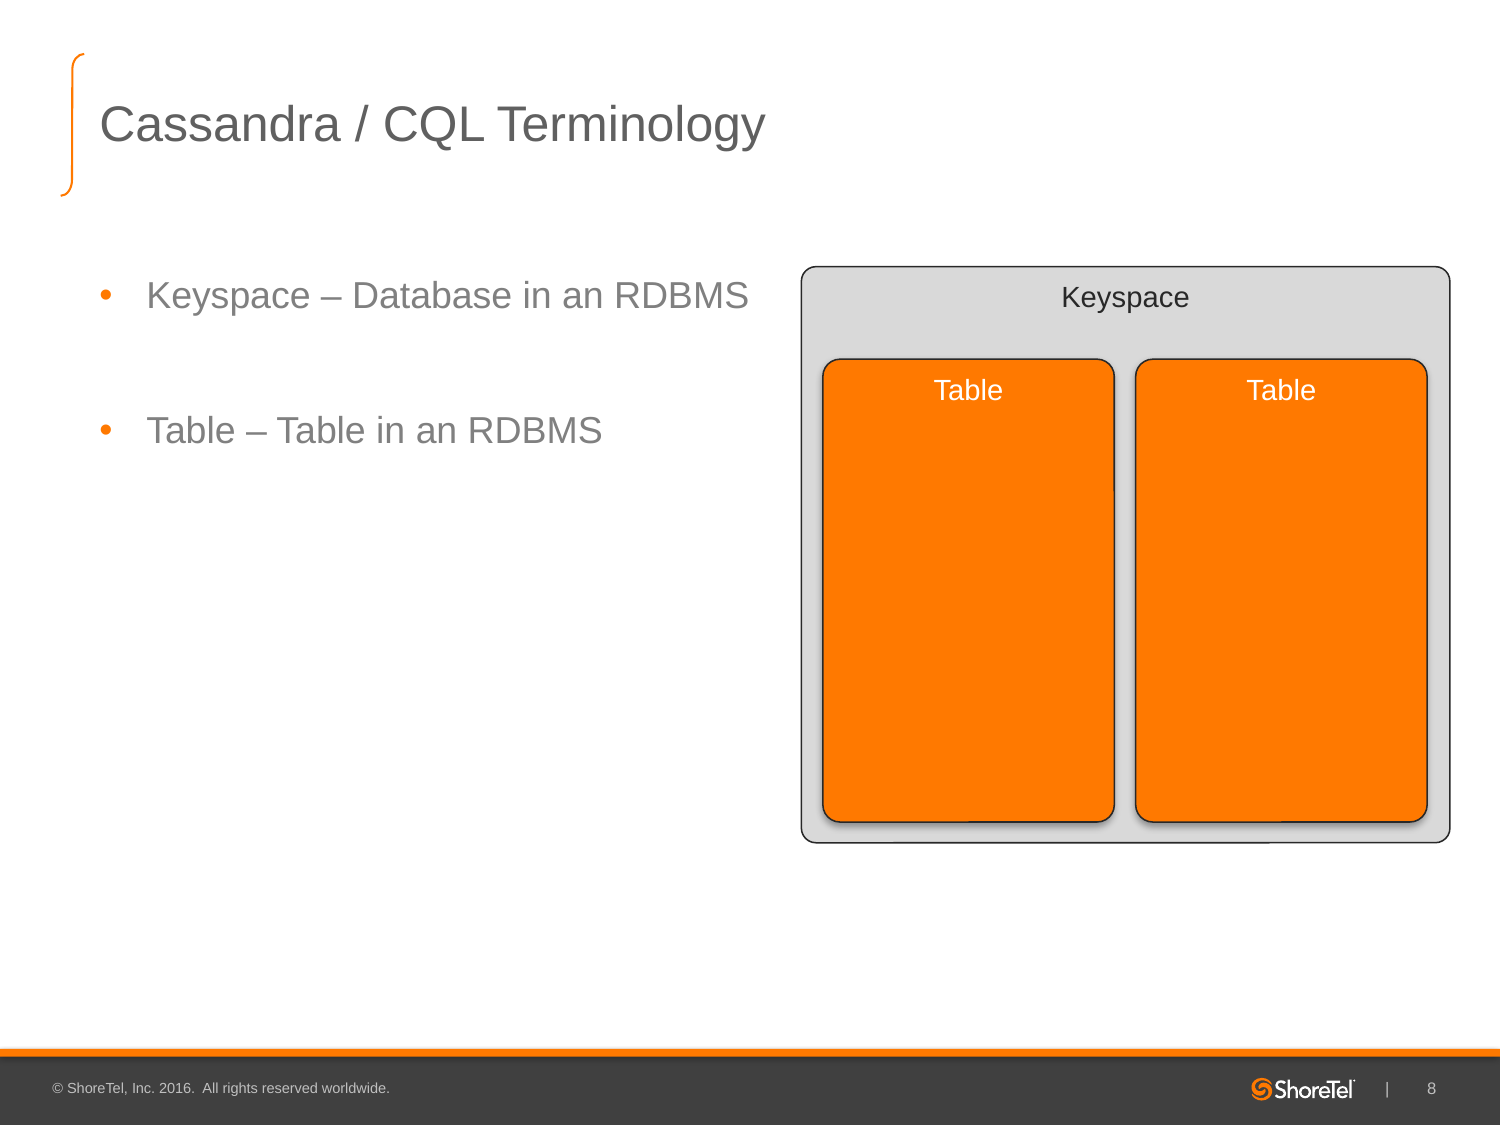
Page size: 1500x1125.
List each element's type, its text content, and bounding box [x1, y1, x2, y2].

text_box Keyspace [801, 266, 1450, 843]
title Cassandra / CQL Terminology [84, 53, 1235, 196]
text_box Table [822, 359, 1115, 823]
text_box Table [1135, 359, 1428, 823]
list Keyspace – Database in an RDBMS Table – Table in an RDBMS [84, 266, 1450, 915]
